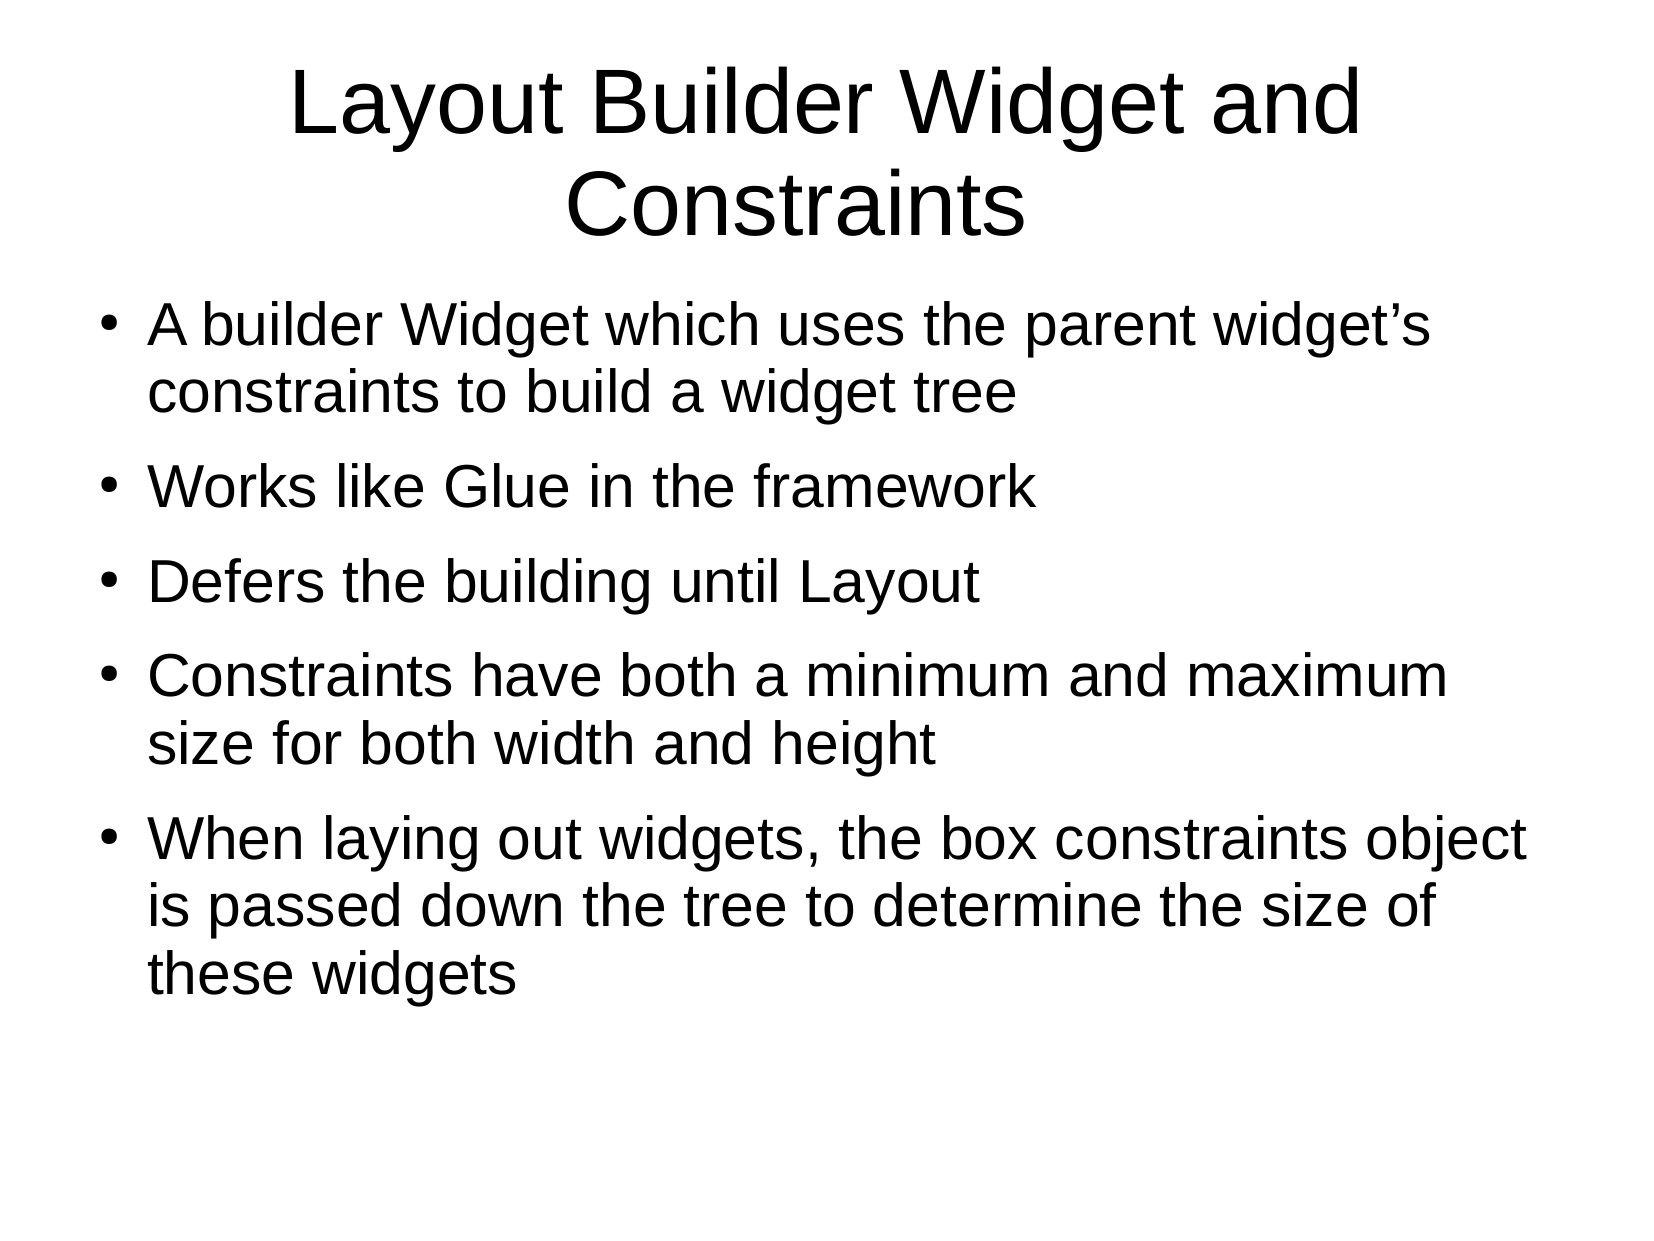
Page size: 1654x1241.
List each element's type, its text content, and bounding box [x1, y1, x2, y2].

title Layout Builder Widget and Constraints [82, 49, 1571, 257]
list A builder Widget which uses the parent widget’s constraints to build a widget tree Works like Glue in the framework Defers the building until Layout Constraints have both a minimum and maximum size for both width and height When laying out widgets, the box constraints object is passed down the tree to determine the size of these widgets [82, 290, 1571, 1010]
